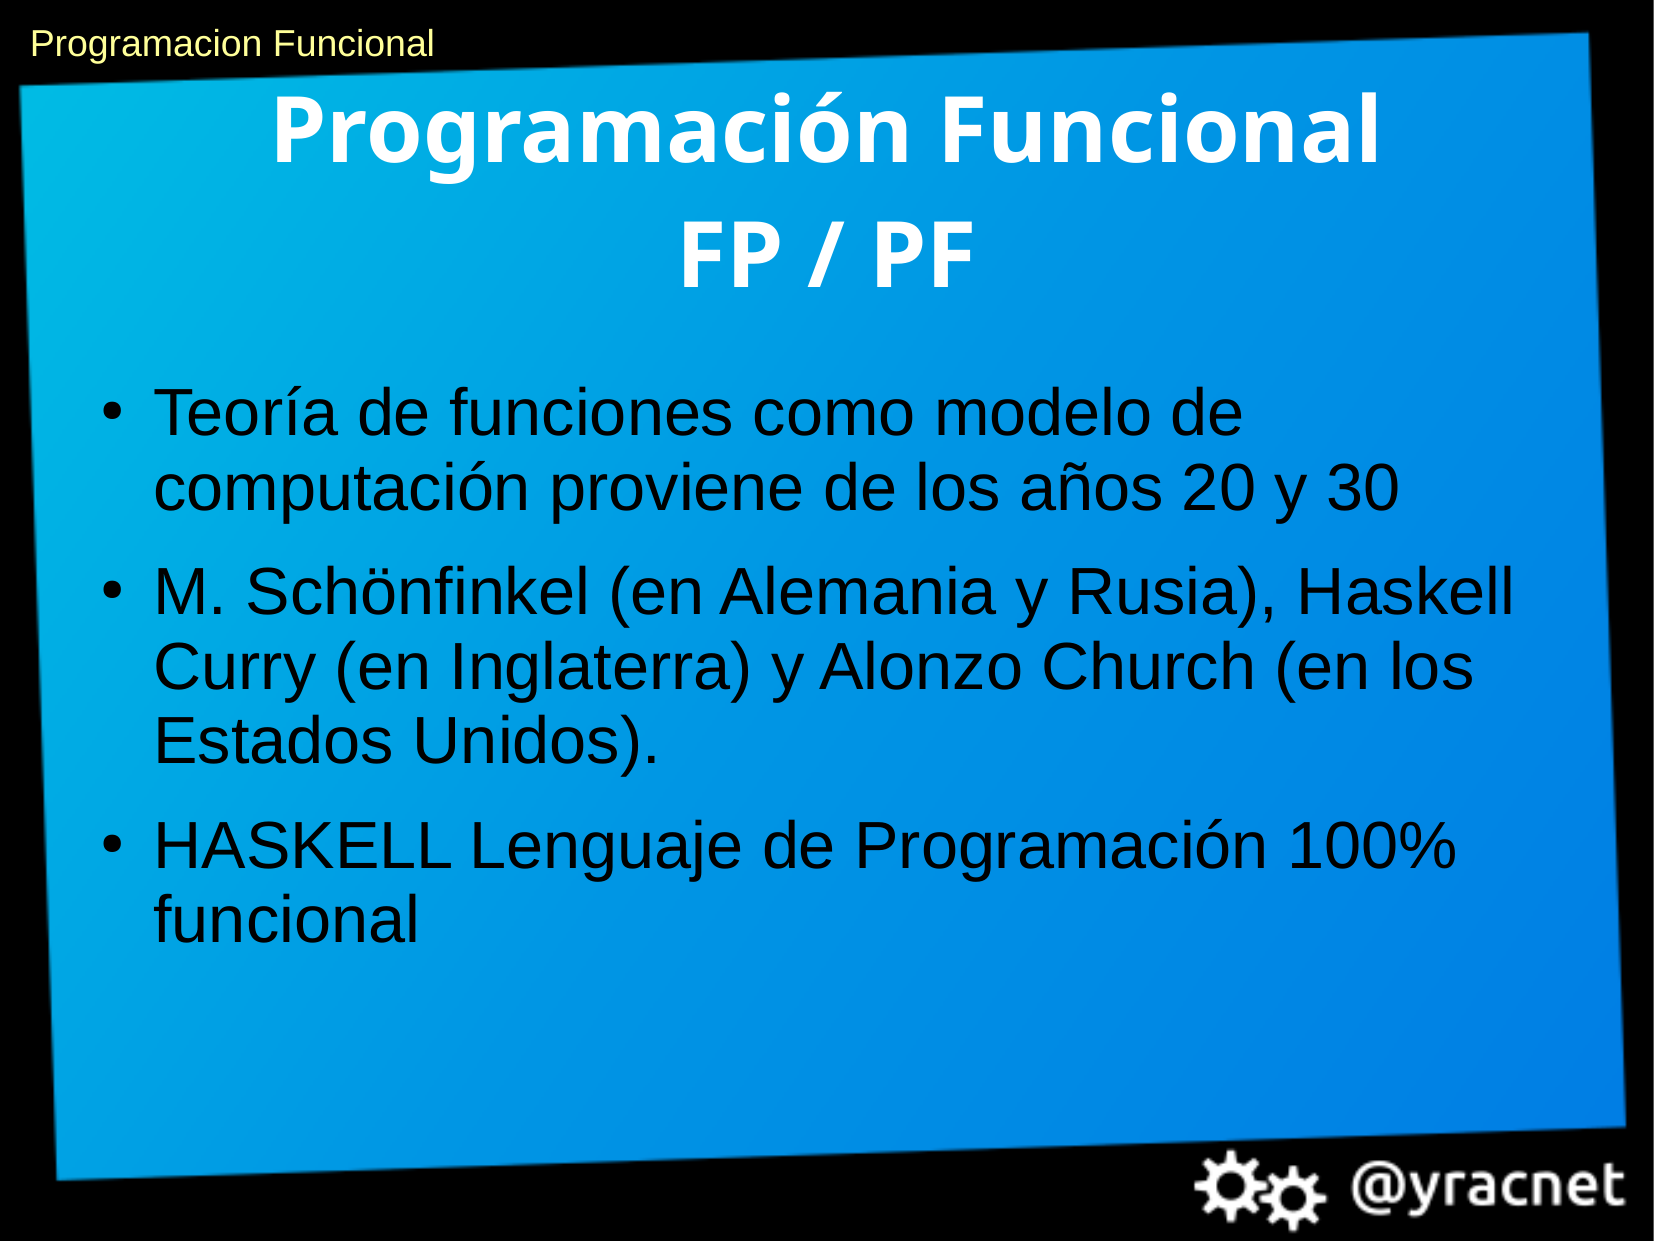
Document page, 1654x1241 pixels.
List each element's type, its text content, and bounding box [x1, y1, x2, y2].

picture [0, 0, 1654, 1241]
text_box Programacion Funcional [15, 15, 509, 85]
title Programación Funcional FP / PF [82, 49, 1571, 331]
list Teoría de funciones como modelo de computación proviene de los años 20 y 30 M. Schönfinkel (en Alemania y Rusia), Haskell Curry (en Inglaterra) y Alonzo Church (en los Estados Unidos). HASKELL Lenguaje de Programación 100% funcional [82, 375, 1571, 1010]
